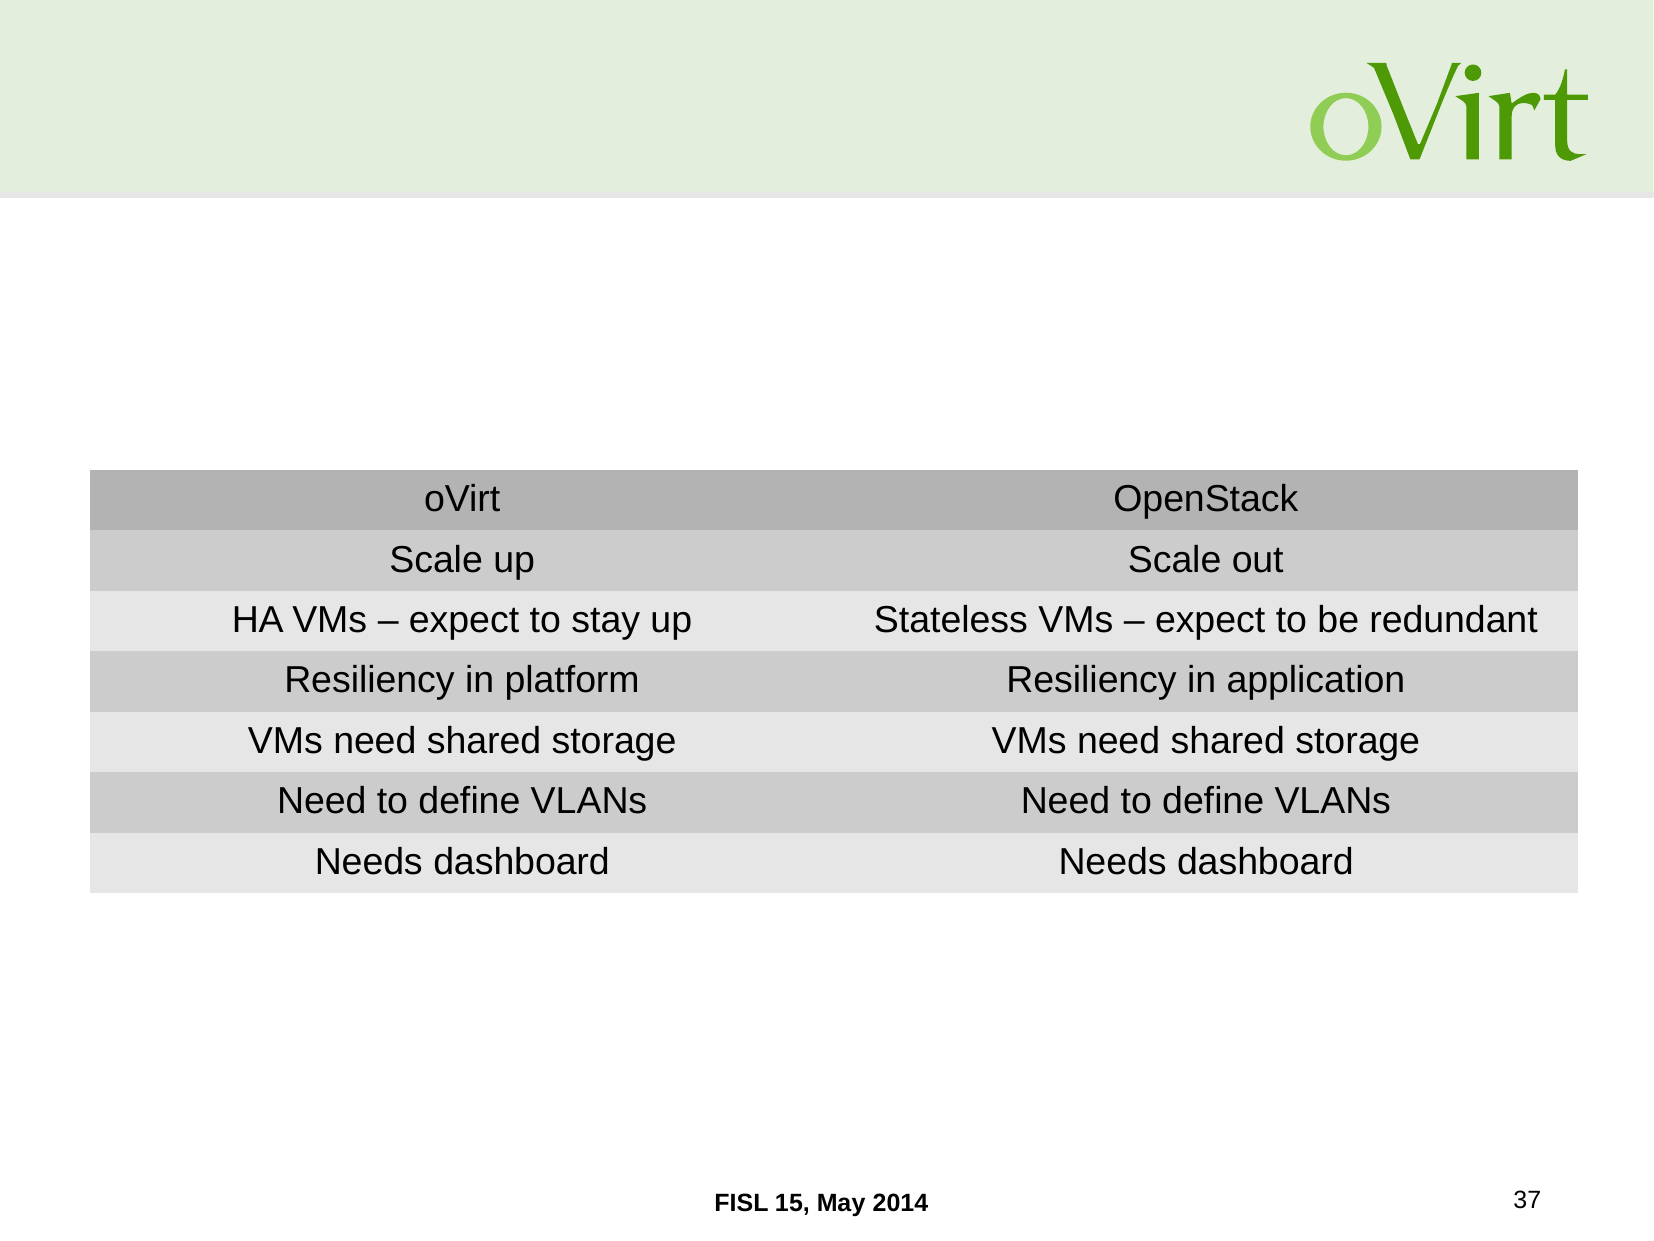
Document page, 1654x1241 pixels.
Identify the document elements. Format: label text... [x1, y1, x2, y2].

table_cell Need to define VLANs [834, 772, 1578, 833]
table_header OpenStack [834, 470, 1578, 530]
table_header oVirt [90, 470, 834, 530]
table_cell Needs dashboard [90, 833, 834, 893]
table_cell Resiliency in platform [90, 651, 834, 712]
table_cell HA VMs – expect to stay up [90, 591, 834, 651]
table_cell Resiliency in application [834, 651, 1578, 712]
table_cell Scale up [90, 530, 834, 591]
table_cell Stateless VMs – expect to be redundant [834, 591, 1578, 651]
table_cell VMs need shared storage [90, 712, 834, 772]
table_cell Need to define VLANs [90, 772, 834, 833]
table_cell Scale out [834, 530, 1578, 591]
table_cell Needs dashboard [834, 833, 1578, 893]
table_cell VMs need shared storage [834, 712, 1578, 772]
